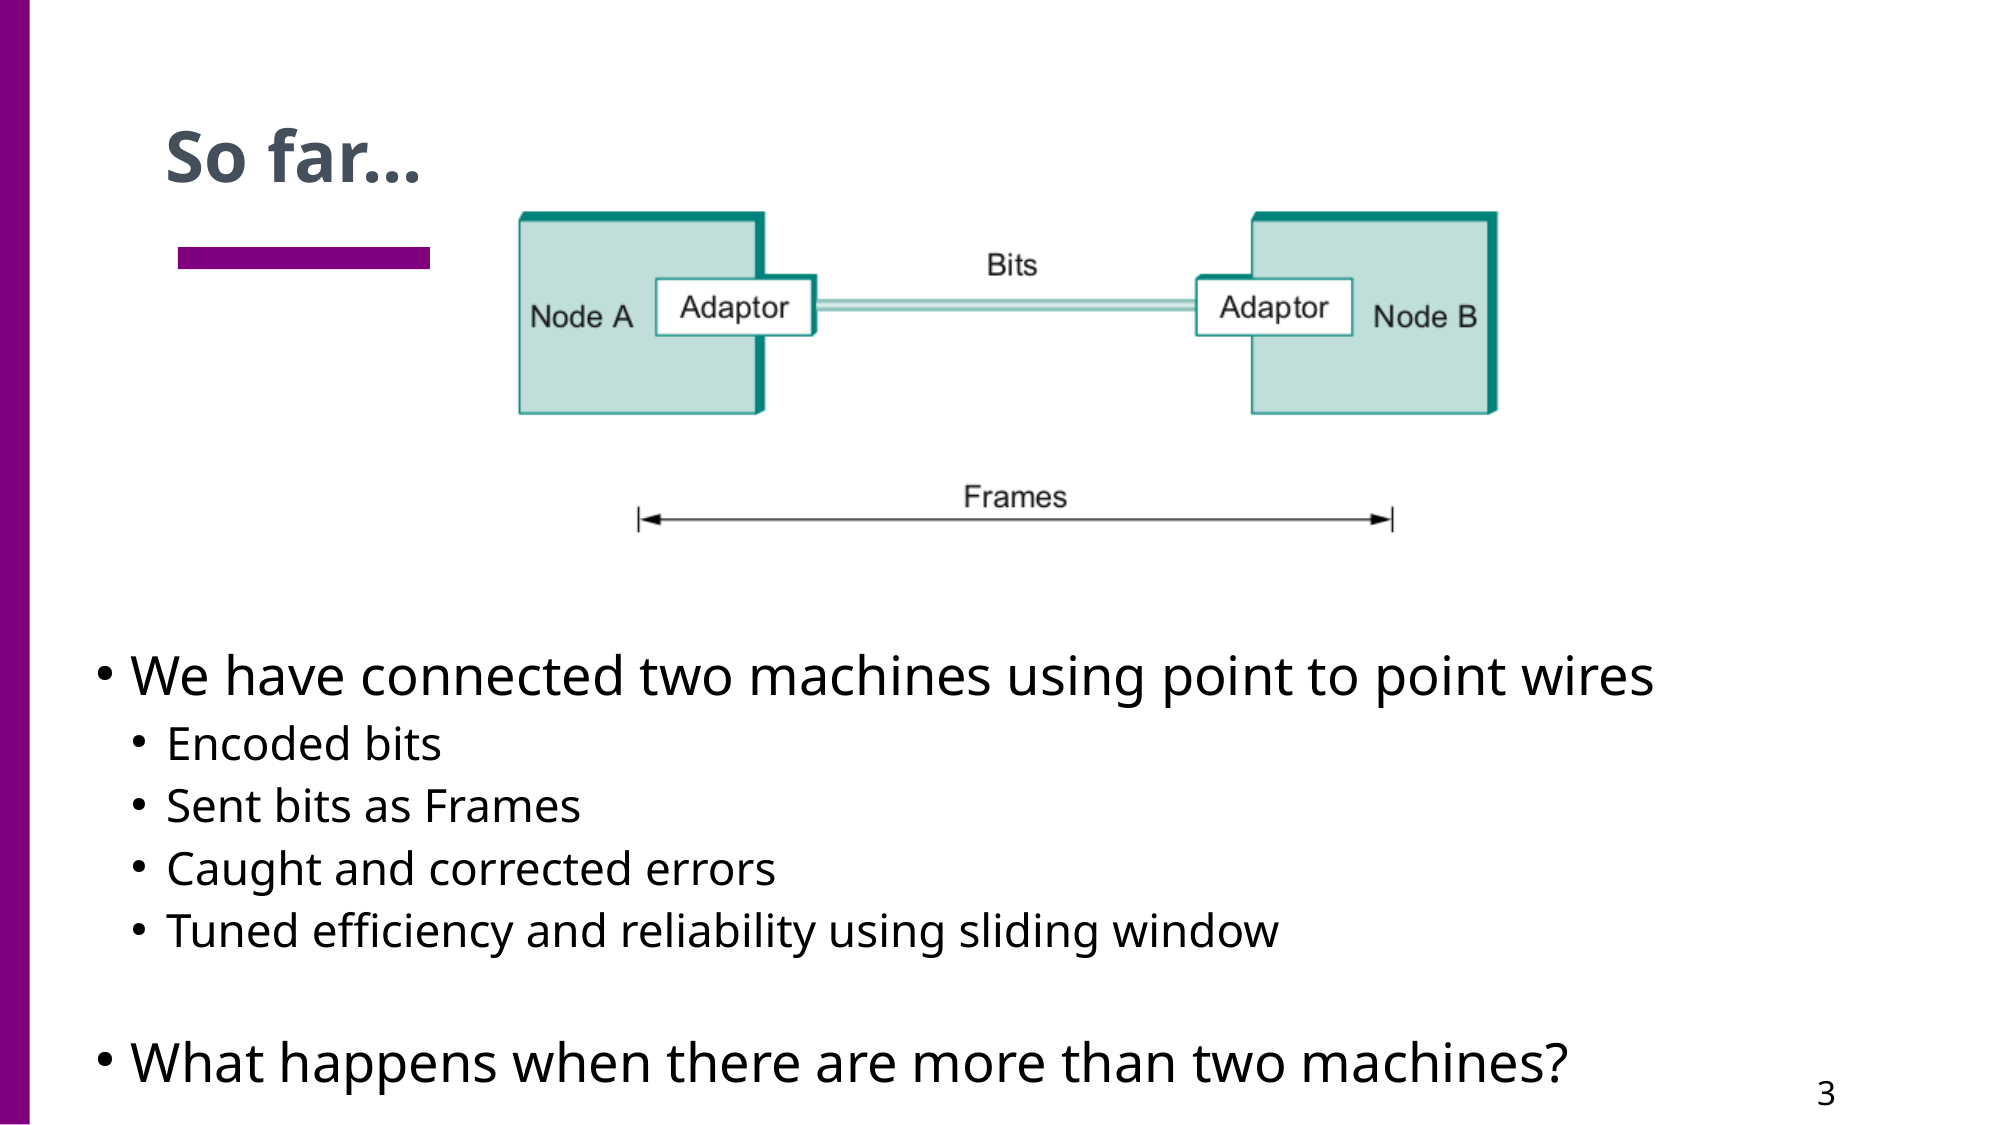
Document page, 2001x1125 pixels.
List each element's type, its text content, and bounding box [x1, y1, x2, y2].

text_box We have connected two machines using point to point wires Encoded bits Sent bits as Frames Caught and corrected errors Tuned efficiency and reliability using sliding window What happens when there are more than two machines? [80, 630, 1981, 1056]
picture [430, 127, 1561, 542]
text_box So far... [151, 0, 1849, 212]
